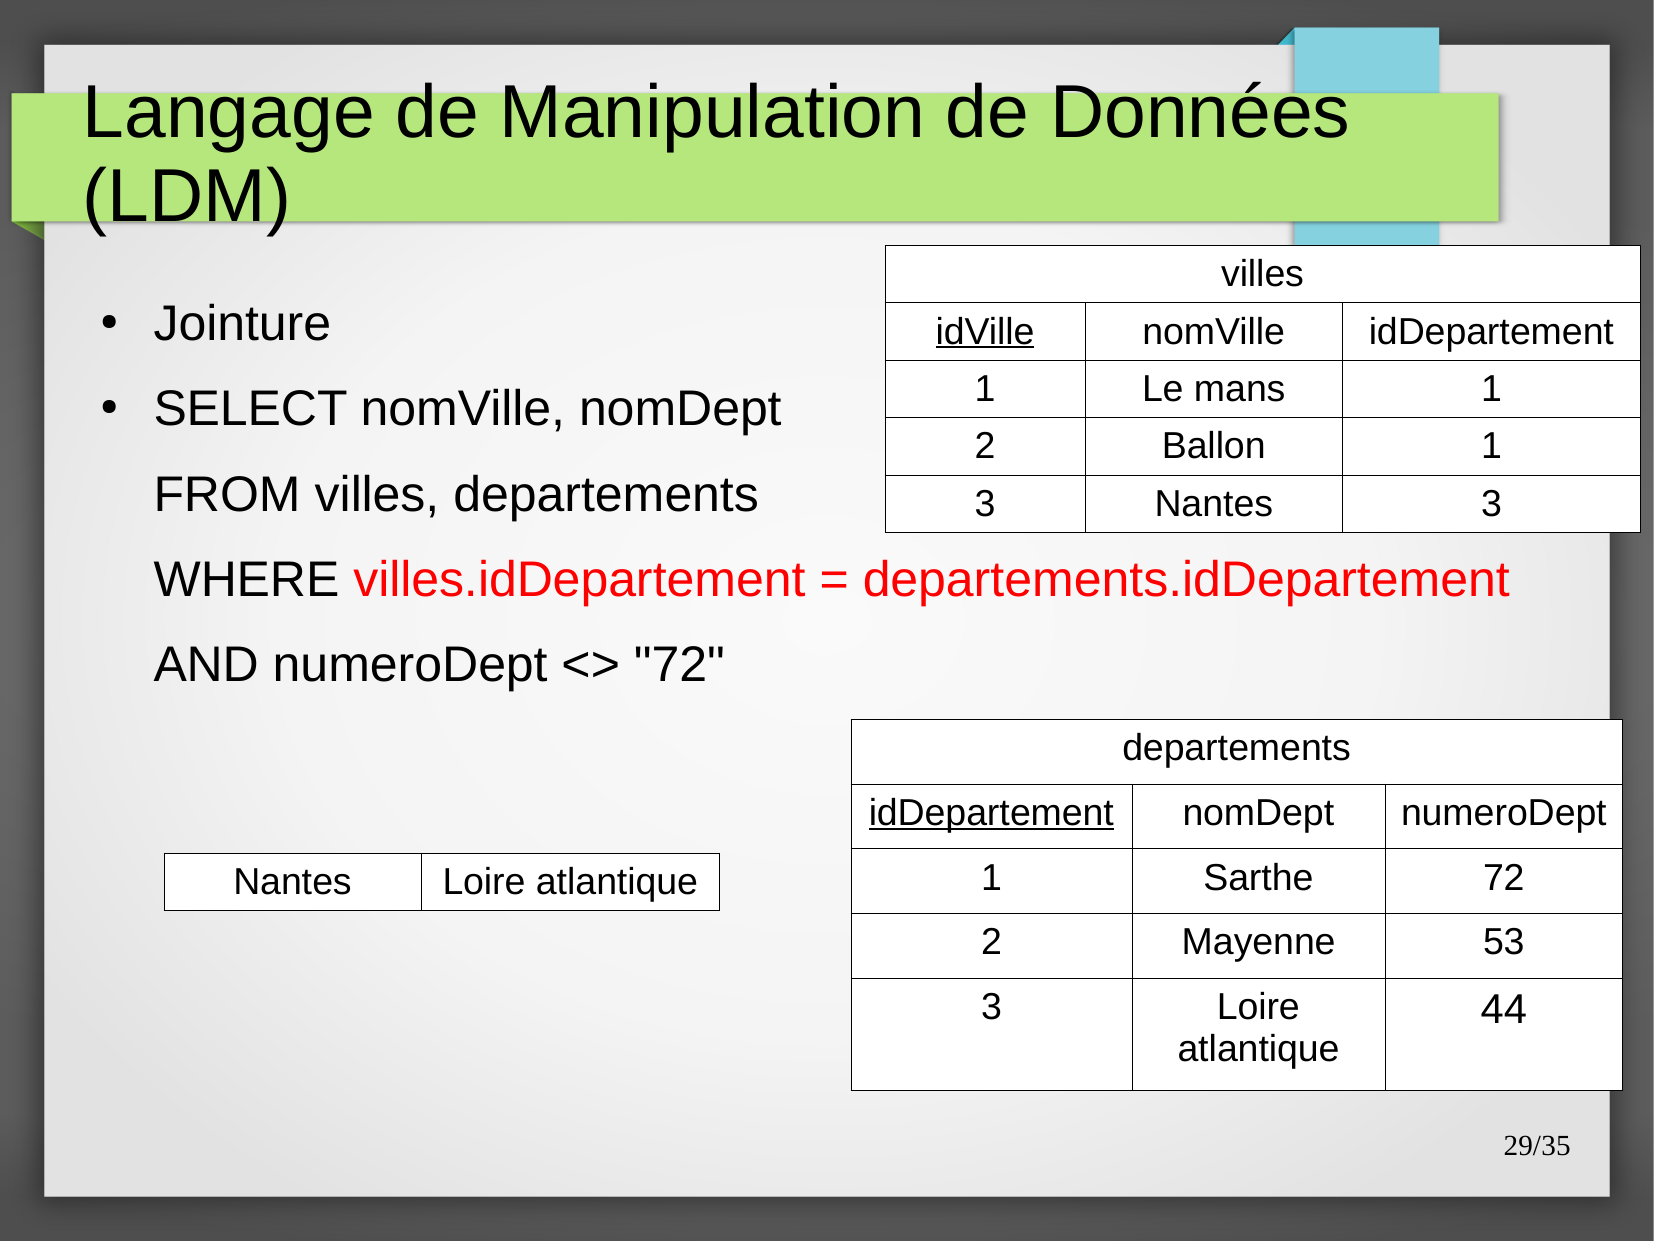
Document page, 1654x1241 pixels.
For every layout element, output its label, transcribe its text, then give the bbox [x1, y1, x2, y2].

table_header villes [886, 246, 1640, 302]
table_header Loire atlantique [422, 854, 719, 910]
table_cell 2 [886, 418, 1085, 475]
table_cell nomVille [1086, 303, 1342, 360]
table_cell Loire atlantique [1133, 979, 1385, 1090]
table_header Nantes [165, 854, 421, 910]
table_cell 1 [1343, 361, 1640, 417]
table_cell 44 [1386, 979, 1622, 1090]
table_cell 53 [1386, 914, 1622, 978]
table_cell 3 [1343, 476, 1640, 532]
picture [0, 0, 1654, 1241]
table_cell numeroDept [1386, 785, 1622, 848]
table_cell nomDept [1133, 785, 1385, 848]
table_cell 1 [1343, 418, 1640, 475]
table_cell 2 [852, 914, 1132, 978]
table_cell Ballon [1086, 418, 1342, 475]
list Jointure SELECT nomVille, nomDept FROM villes, departements WHERE villes.idDepartement = departements.idDepartement AND numeroDept <> "72" [82, 295, 1571, 1015]
table_cell idVille [886, 303, 1085, 360]
table_cell 1 [852, 849, 1132, 913]
table_cell 3 [886, 476, 1085, 532]
table_header departements [852, 720, 1622, 784]
table_cell Mayenne [1133, 914, 1385, 978]
table_cell idDepartement [1343, 303, 1640, 360]
table_cell idDepartement [852, 785, 1132, 848]
table_cell 72 [1386, 849, 1622, 913]
table_cell Sarthe [1133, 849, 1385, 913]
table_cell Nantes [1086, 476, 1342, 532]
table_cell 3 [852, 979, 1132, 1090]
table_cell 1 [886, 361, 1085, 417]
table_cell Le mans [1086, 361, 1342, 417]
title Langage de Manipulation de Données (LDM) [82, 49, 1571, 257]
